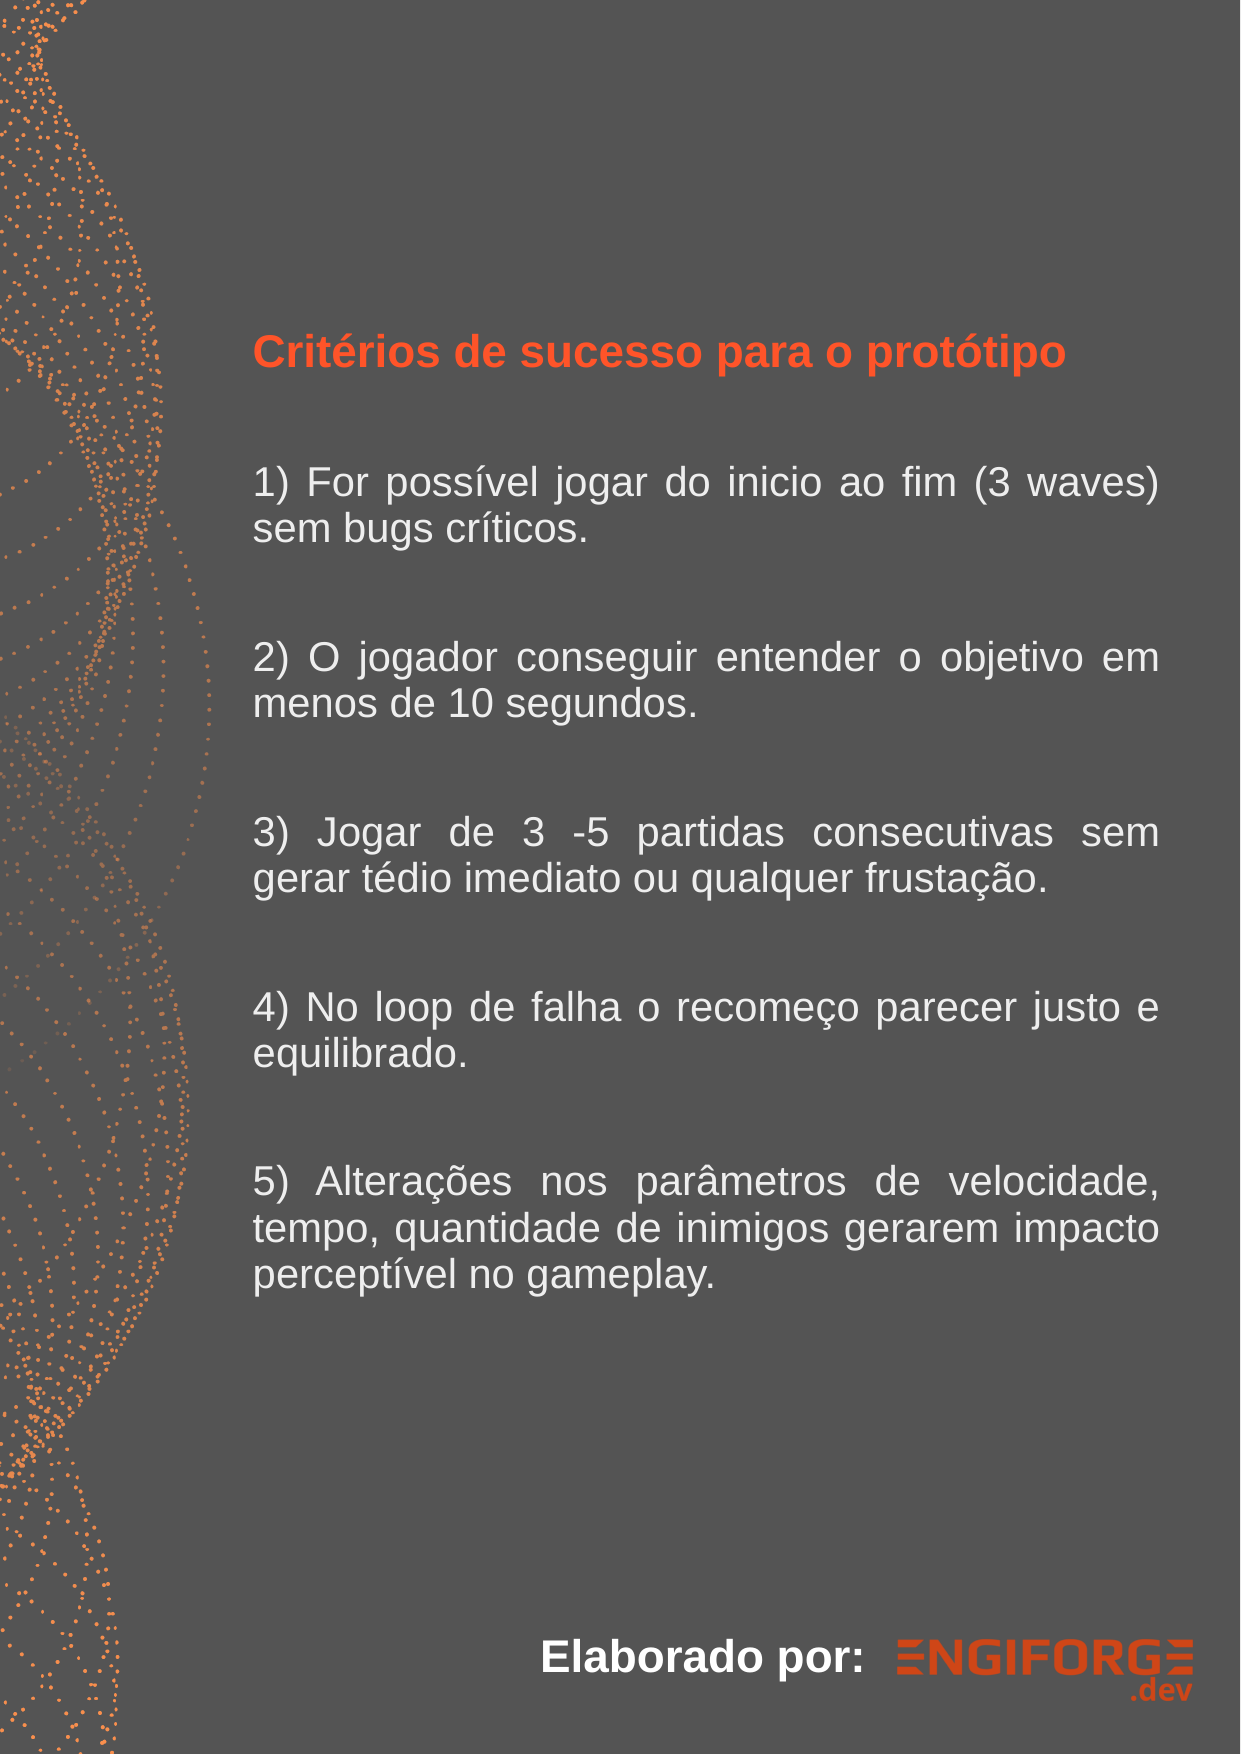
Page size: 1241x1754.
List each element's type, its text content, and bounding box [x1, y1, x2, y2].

text_box Critérios de sucesso para o protótipo 1) For possível jogar do inicio ao fim (3 waves) sem bugs críticos. 2) O jogador conseguir entender o objetivo em menos de 10 segundos. 3) Jogar de 3 -5 partidas consecutivas sem gerar tédio imediato ou qualquer frustação. 4) No loop de falha o recomeço parecer justo e equilibrado. 5) Alterações nos parâmetros de velocidade, tempo, quantidade de inimigos gerarem impacto perceptível no gameplay. [237, 275, 1176, 1348]
text_box Elaborado por: [525, 1623, 940, 1742]
picture [0, 0, 1241, 1754]
